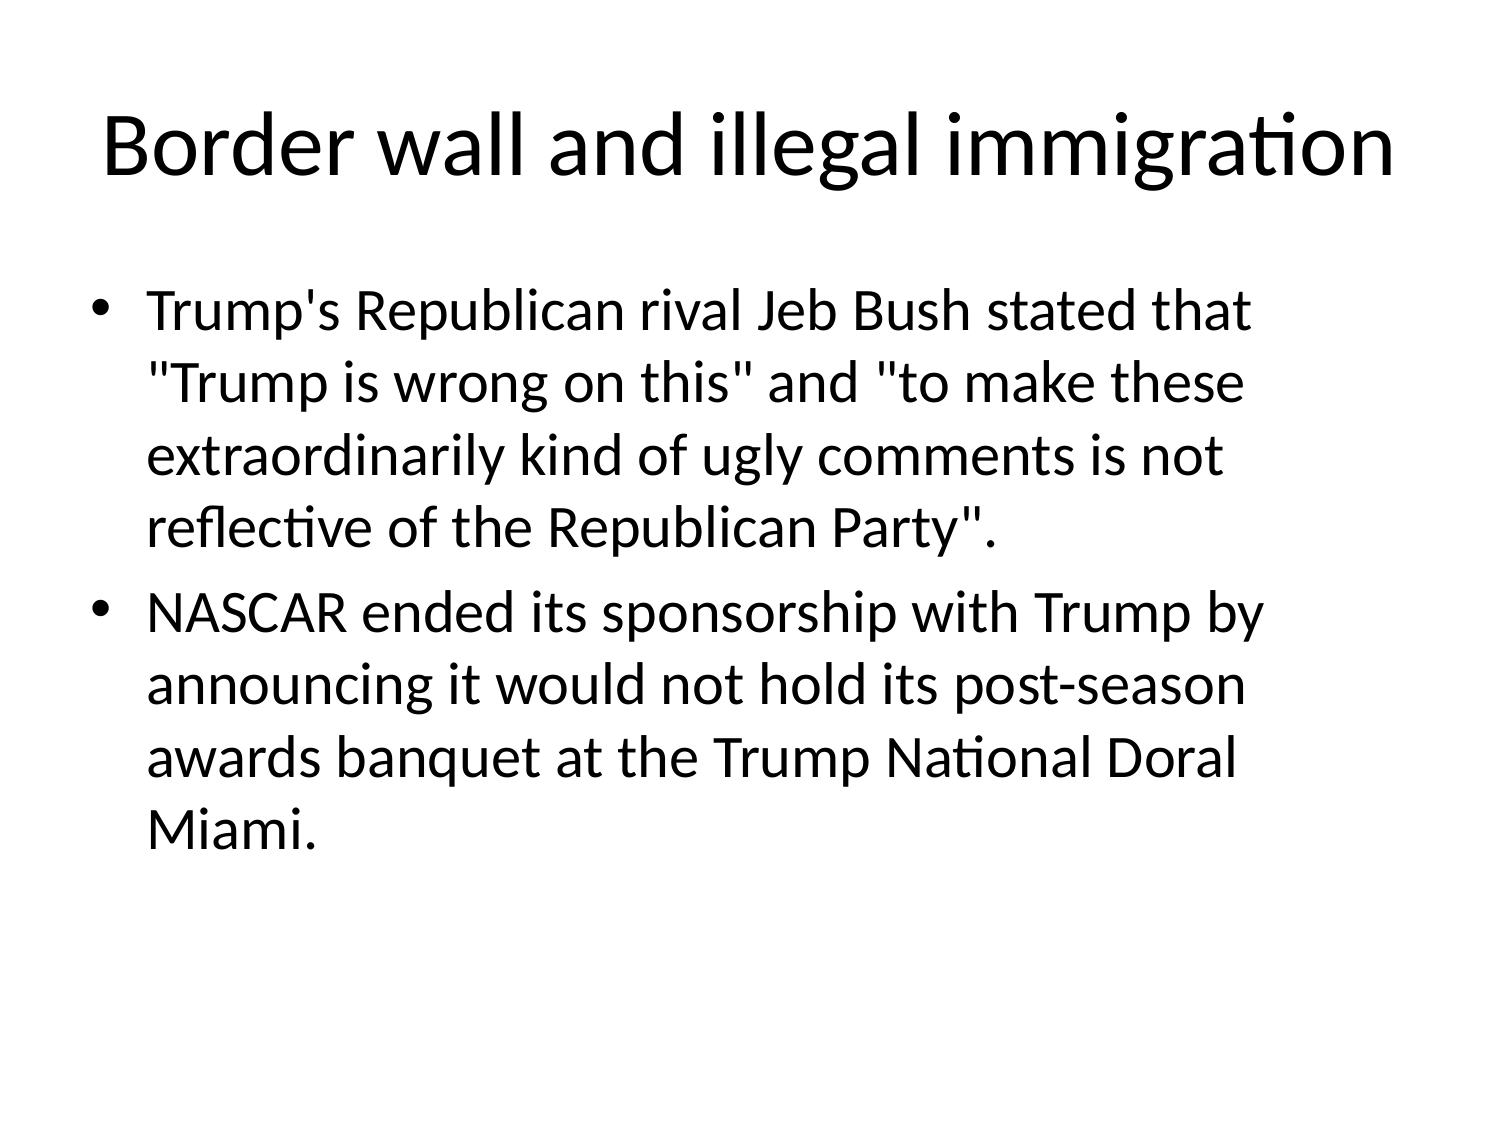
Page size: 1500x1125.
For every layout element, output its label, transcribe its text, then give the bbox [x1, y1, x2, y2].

title Border wall and illegal immigration [75, 45, 1425, 233]
list Trump's Republican rival Jeb Bush stated that "Trump is wrong on this" and "to make these extraordinarily kind of ugly comments is not reflective of the Republican Party". NASCAR ended its sponsorship with Trump by announcing it would not hold its post-season awards banquet at the Trump National Doral Miami. [75, 262, 1425, 1005]
